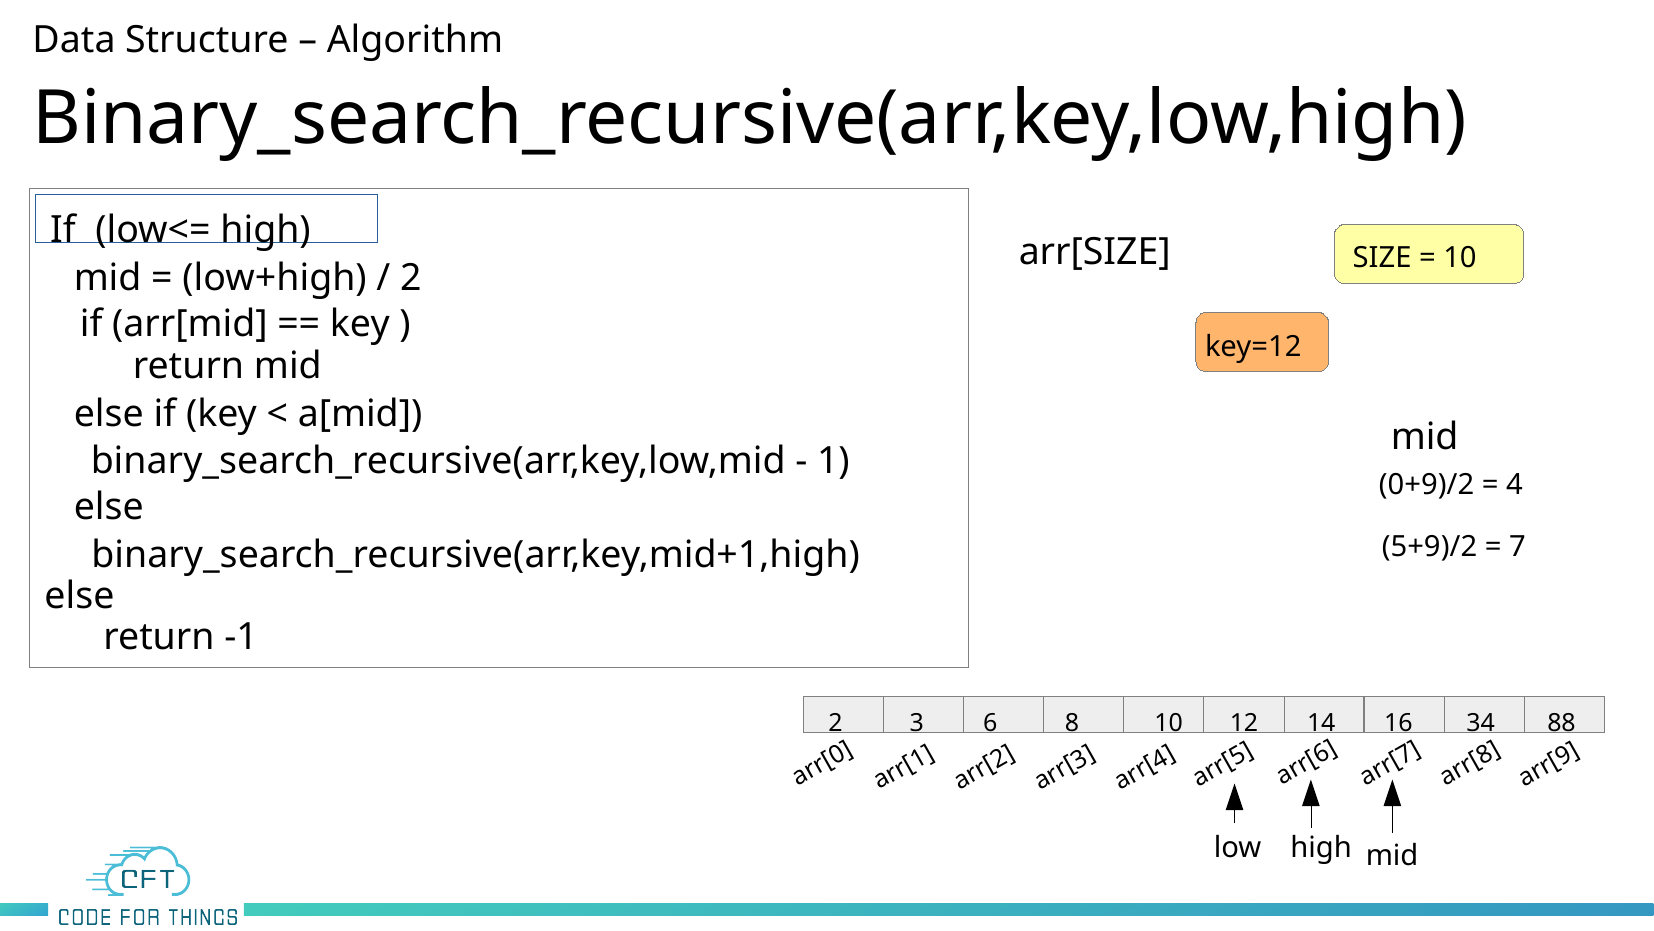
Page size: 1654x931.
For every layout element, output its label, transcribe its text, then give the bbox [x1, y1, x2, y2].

text_box mid [1351, 826, 1441, 884]
text_box (5+9)/2 = 7 [1367, 517, 1571, 567]
text_box else if (key < a[mid]) [59, 378, 556, 438]
text_box arr[1] [849, 733, 958, 811]
text_box arr[0] [767, 733, 880, 807]
text_box arr[4] [1098, 740, 1203, 811]
text_box 6 [968, 697, 1031, 742]
text_box return mid [118, 330, 367, 390]
text_box mid = (low+high) / 2 [59, 242, 497, 302]
text_box SIZE = 10 [1338, 228, 1518, 278]
text_box arr[5] [1175, 733, 1291, 805]
text_box [1334, 224, 1524, 284]
text_box arr[9] [1494, 704, 1625, 808]
text_box 14 [1292, 697, 1354, 749]
text_box arr[7] [1341, 746, 1451, 811]
text_box 2 [813, 696, 867, 741]
text_box (0+9)/2 = 4 [1364, 455, 1569, 505]
text_box [803, 696, 813, 733]
text_box arr[3] [1010, 739, 1127, 816]
text_box else [29, 561, 148, 620]
text_box high [1275, 819, 1374, 869]
text_box arr[6] [1255, 733, 1385, 811]
text_box 3 [894, 697, 948, 742]
text_box arr[8] [1422, 733, 1526, 808]
text_box [29, 579, 969, 668]
text_box If (low<= high) [35, 194, 367, 254]
text_box arr[2] [929, 737, 1039, 812]
text_box binary_search_recursive(arr,key,low,mid - 1) [76, 425, 945, 485]
text_box else [59, 472, 178, 531]
picture [59, 846, 237, 925]
text_box 34 [1451, 697, 1514, 749]
text_box low [1199, 819, 1275, 869]
text_box if (arr[mid] == key ) [64, 289, 491, 348]
text_box 12 [1215, 697, 1277, 742]
text_box return -1 [88, 602, 290, 661]
text_box 8 [1049, 697, 1112, 742]
text_box [867, 696, 1605, 733]
text_box binary_search_recursive(arr,key,mid+1,high) [76, 519, 975, 579]
text_box [29, 188, 969, 561]
text_box 10 [1139, 697, 1204, 742]
text_box [1196, 312, 1328, 318]
text_box mid [1376, 402, 1477, 455]
title Data Structure – Algorithm Binary_search_recursive(arr,key,low,high) [32, 0, 1654, 199]
text_box arr[SIZE] [1003, 217, 1217, 284]
text_box 16 [1369, 697, 1443, 749]
text_box 88 [1532, 697, 1595, 749]
text_box key=12 [1190, 318, 1335, 402]
